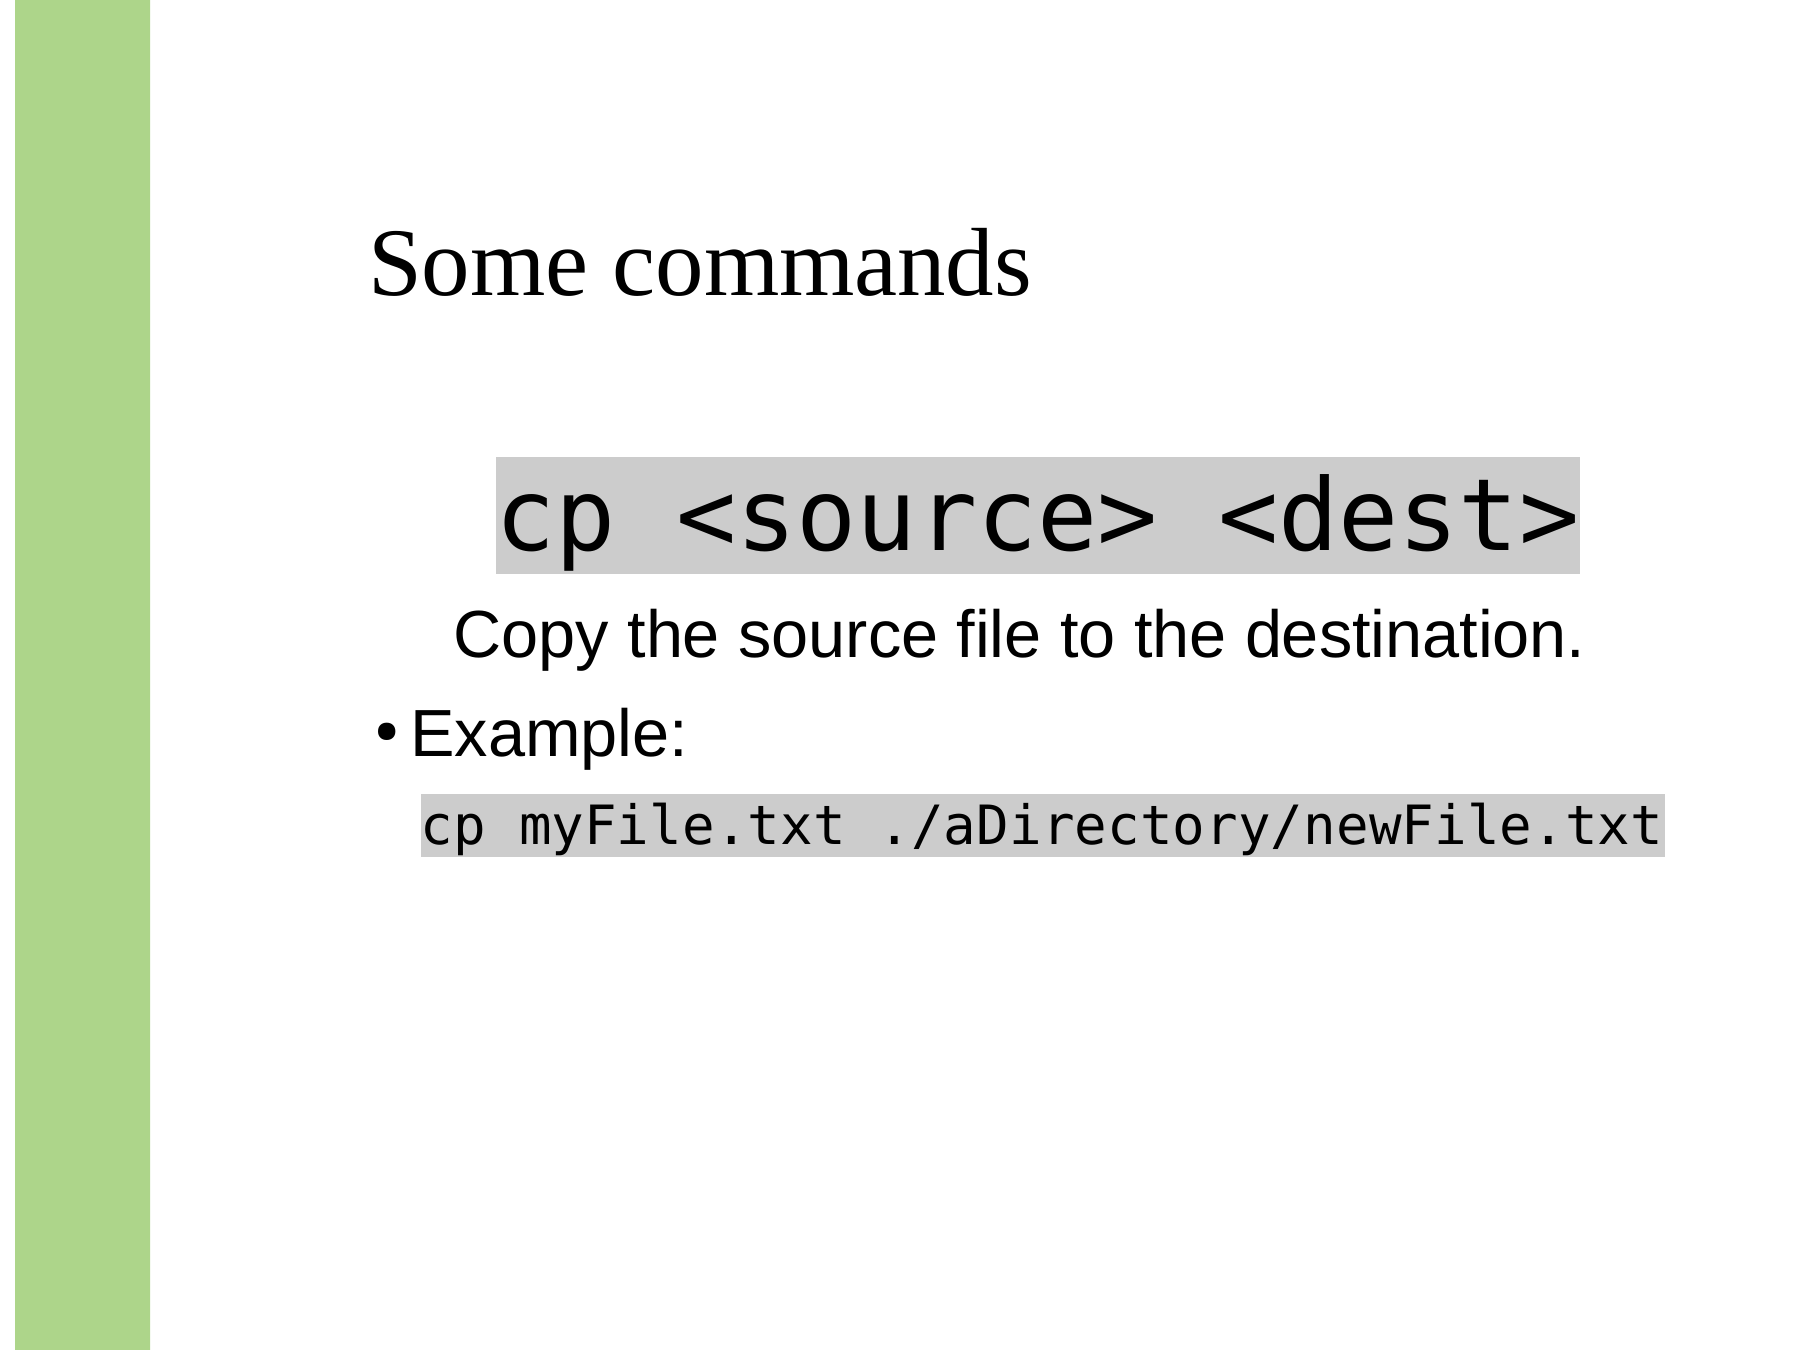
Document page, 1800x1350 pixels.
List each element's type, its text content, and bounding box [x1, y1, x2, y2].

subtitle Some commands [368, 101, 1531, 424]
text_box cp <source> <dest> Copy the source file to the destination. Example: cp myFile.txt ./aDirectory/newFile.txt [360, 449, 1681, 1277]
